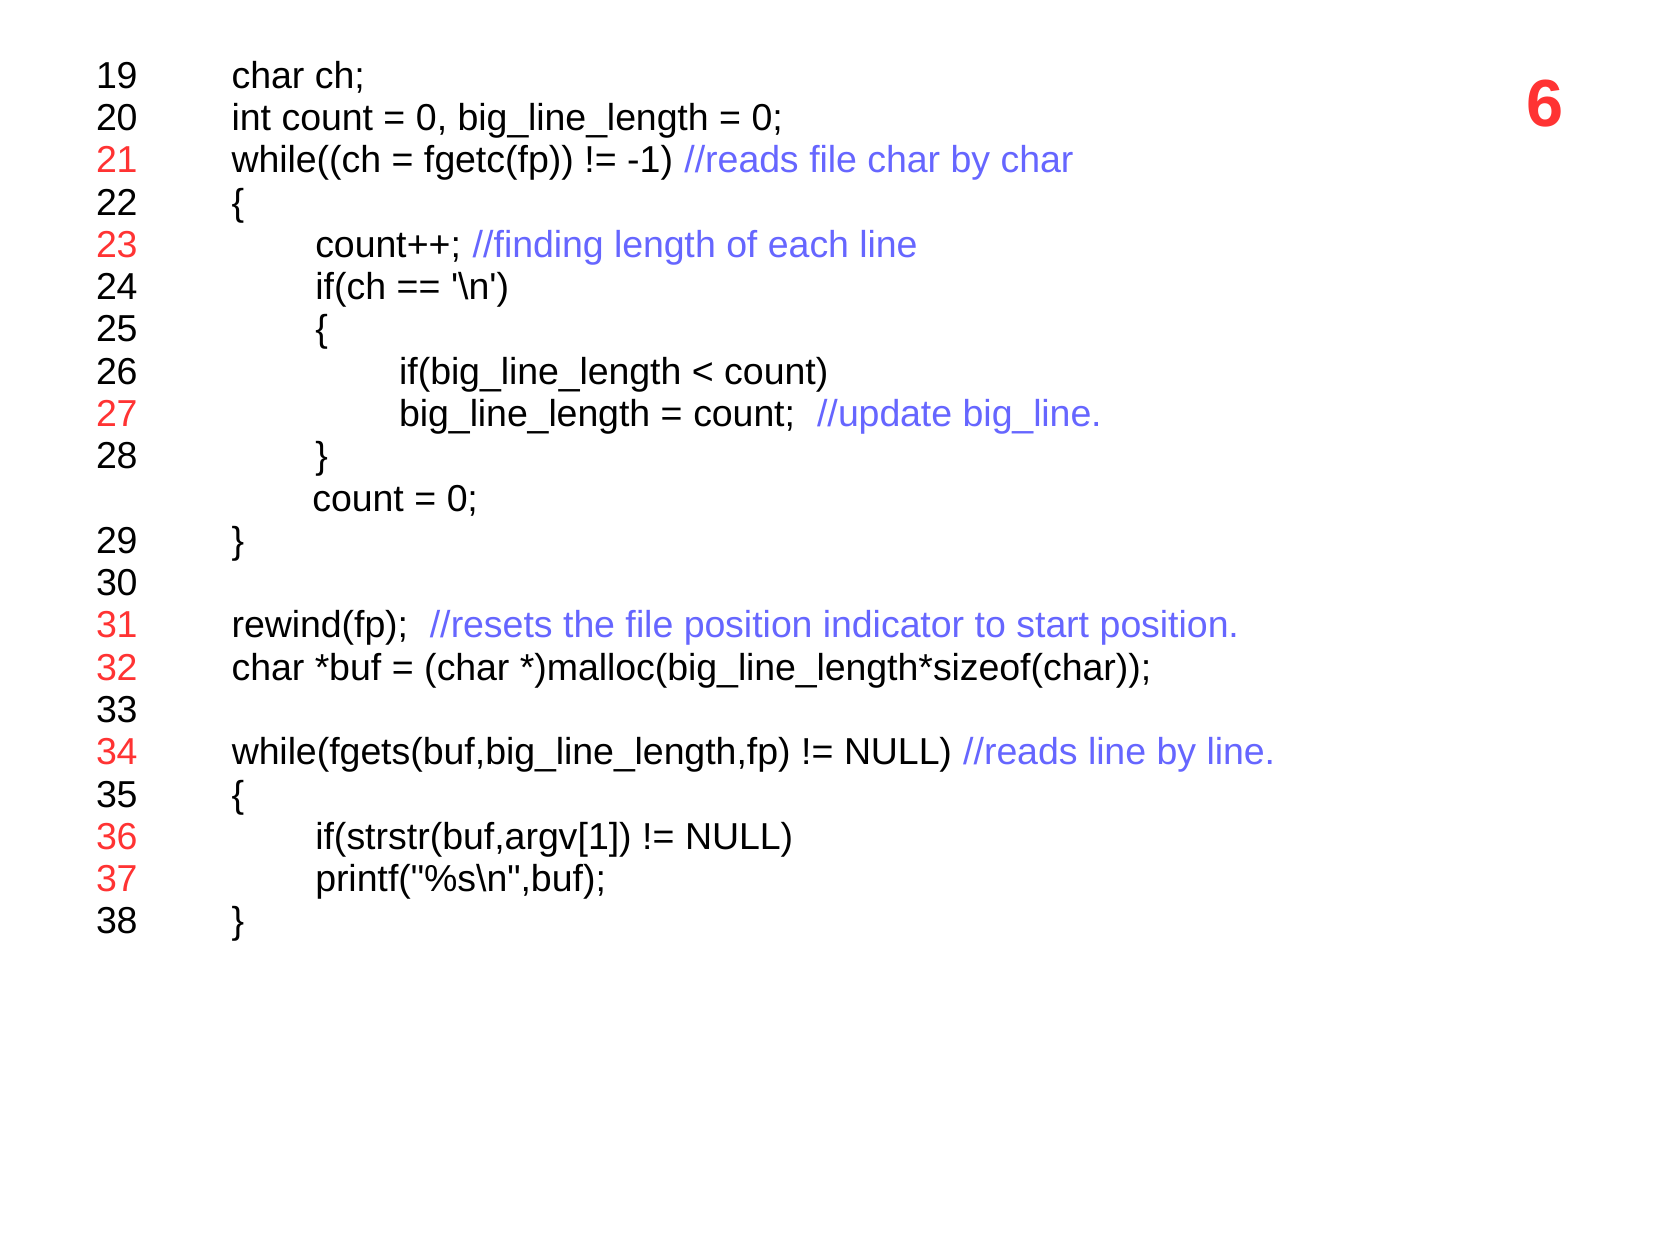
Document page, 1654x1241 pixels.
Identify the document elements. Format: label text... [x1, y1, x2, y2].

text_box 19 char ch; 20 int count = 0, big_line_length = 0; 21 while((ch = fgetc(fp)) != -1) //reads file char by char 22 { 23 count++; //finding length of each line 24 if(ch == '\n') 25 { 26 if(big_line_length < count) 27 big_line_length = count; //update big_line. 28 } count = 0; 29 } 30 31 rewind(fp); //resets the file position indicator to start position. 32 char *buf = (char *)malloc(big_line_length*sizeof(char)); 33 34 while(fgets(buf,big_line_length,fp) != NULL) //reads line by line. 35 { 36 if(strstr(buf,argv[1]) != NULL) 37 printf("%s\n",buf); 38 } [70, 47, 1440, 1053]
text_box 6 [1511, 59, 1579, 154]
